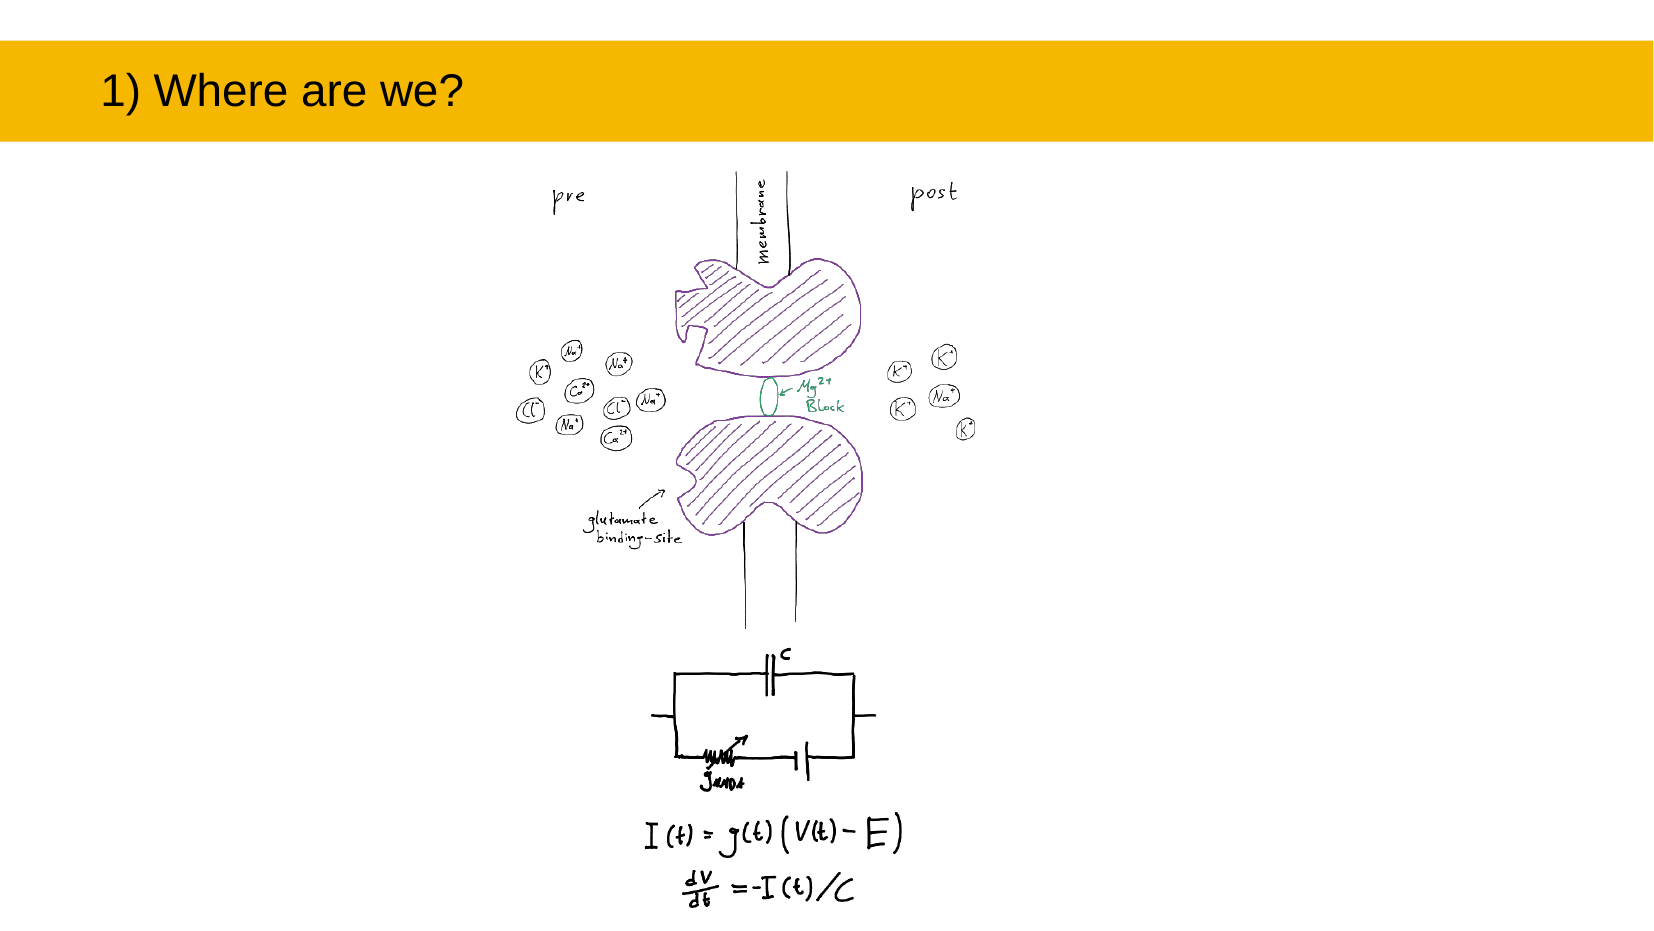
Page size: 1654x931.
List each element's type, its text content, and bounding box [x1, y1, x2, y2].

text_box [975, 40, 1654, 142]
text_box [0, 40, 82, 142]
picture [516, 171, 975, 629]
picture [630, 633, 916, 922]
title Where are we? [82, 14, 975, 168]
